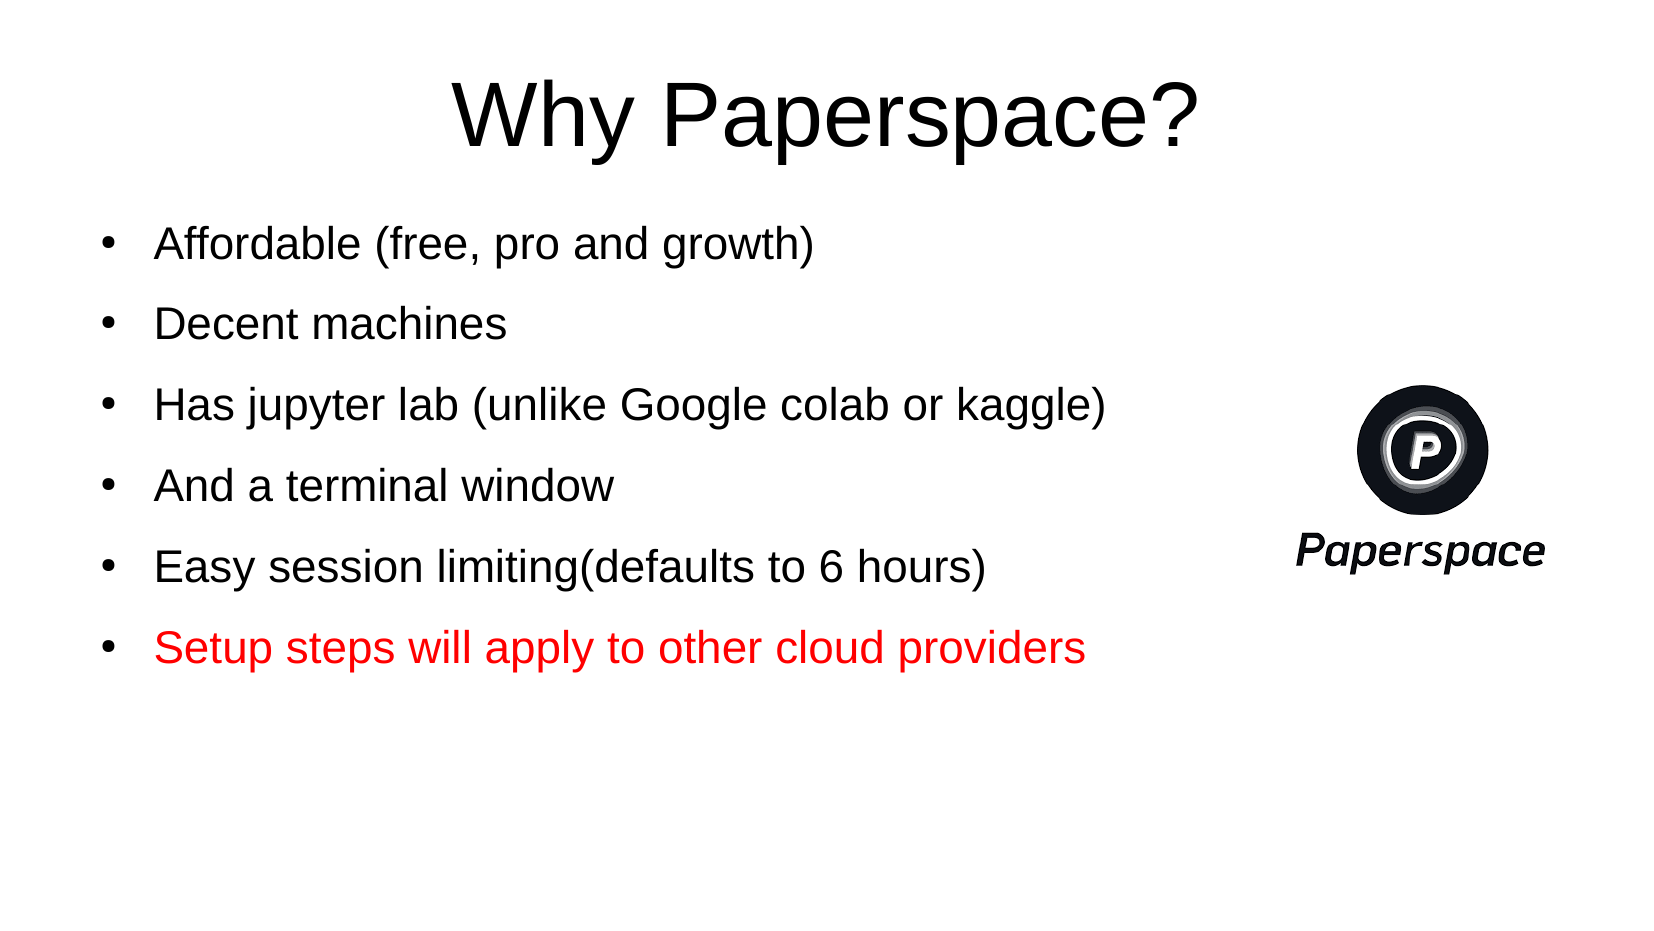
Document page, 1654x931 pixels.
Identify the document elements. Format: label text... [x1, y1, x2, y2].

list Affordable (free, pro and growth) Decent machines Has jupyter lab (unlike Google colab or kaggle) And a terminal window Easy session limiting(defaults to 6 hours) Setup steps will apply to other cloud providers [82, 217, 1571, 758]
title Why Paperspace? [82, 37, 1571, 193]
picture [1290, 364, 1558, 575]
